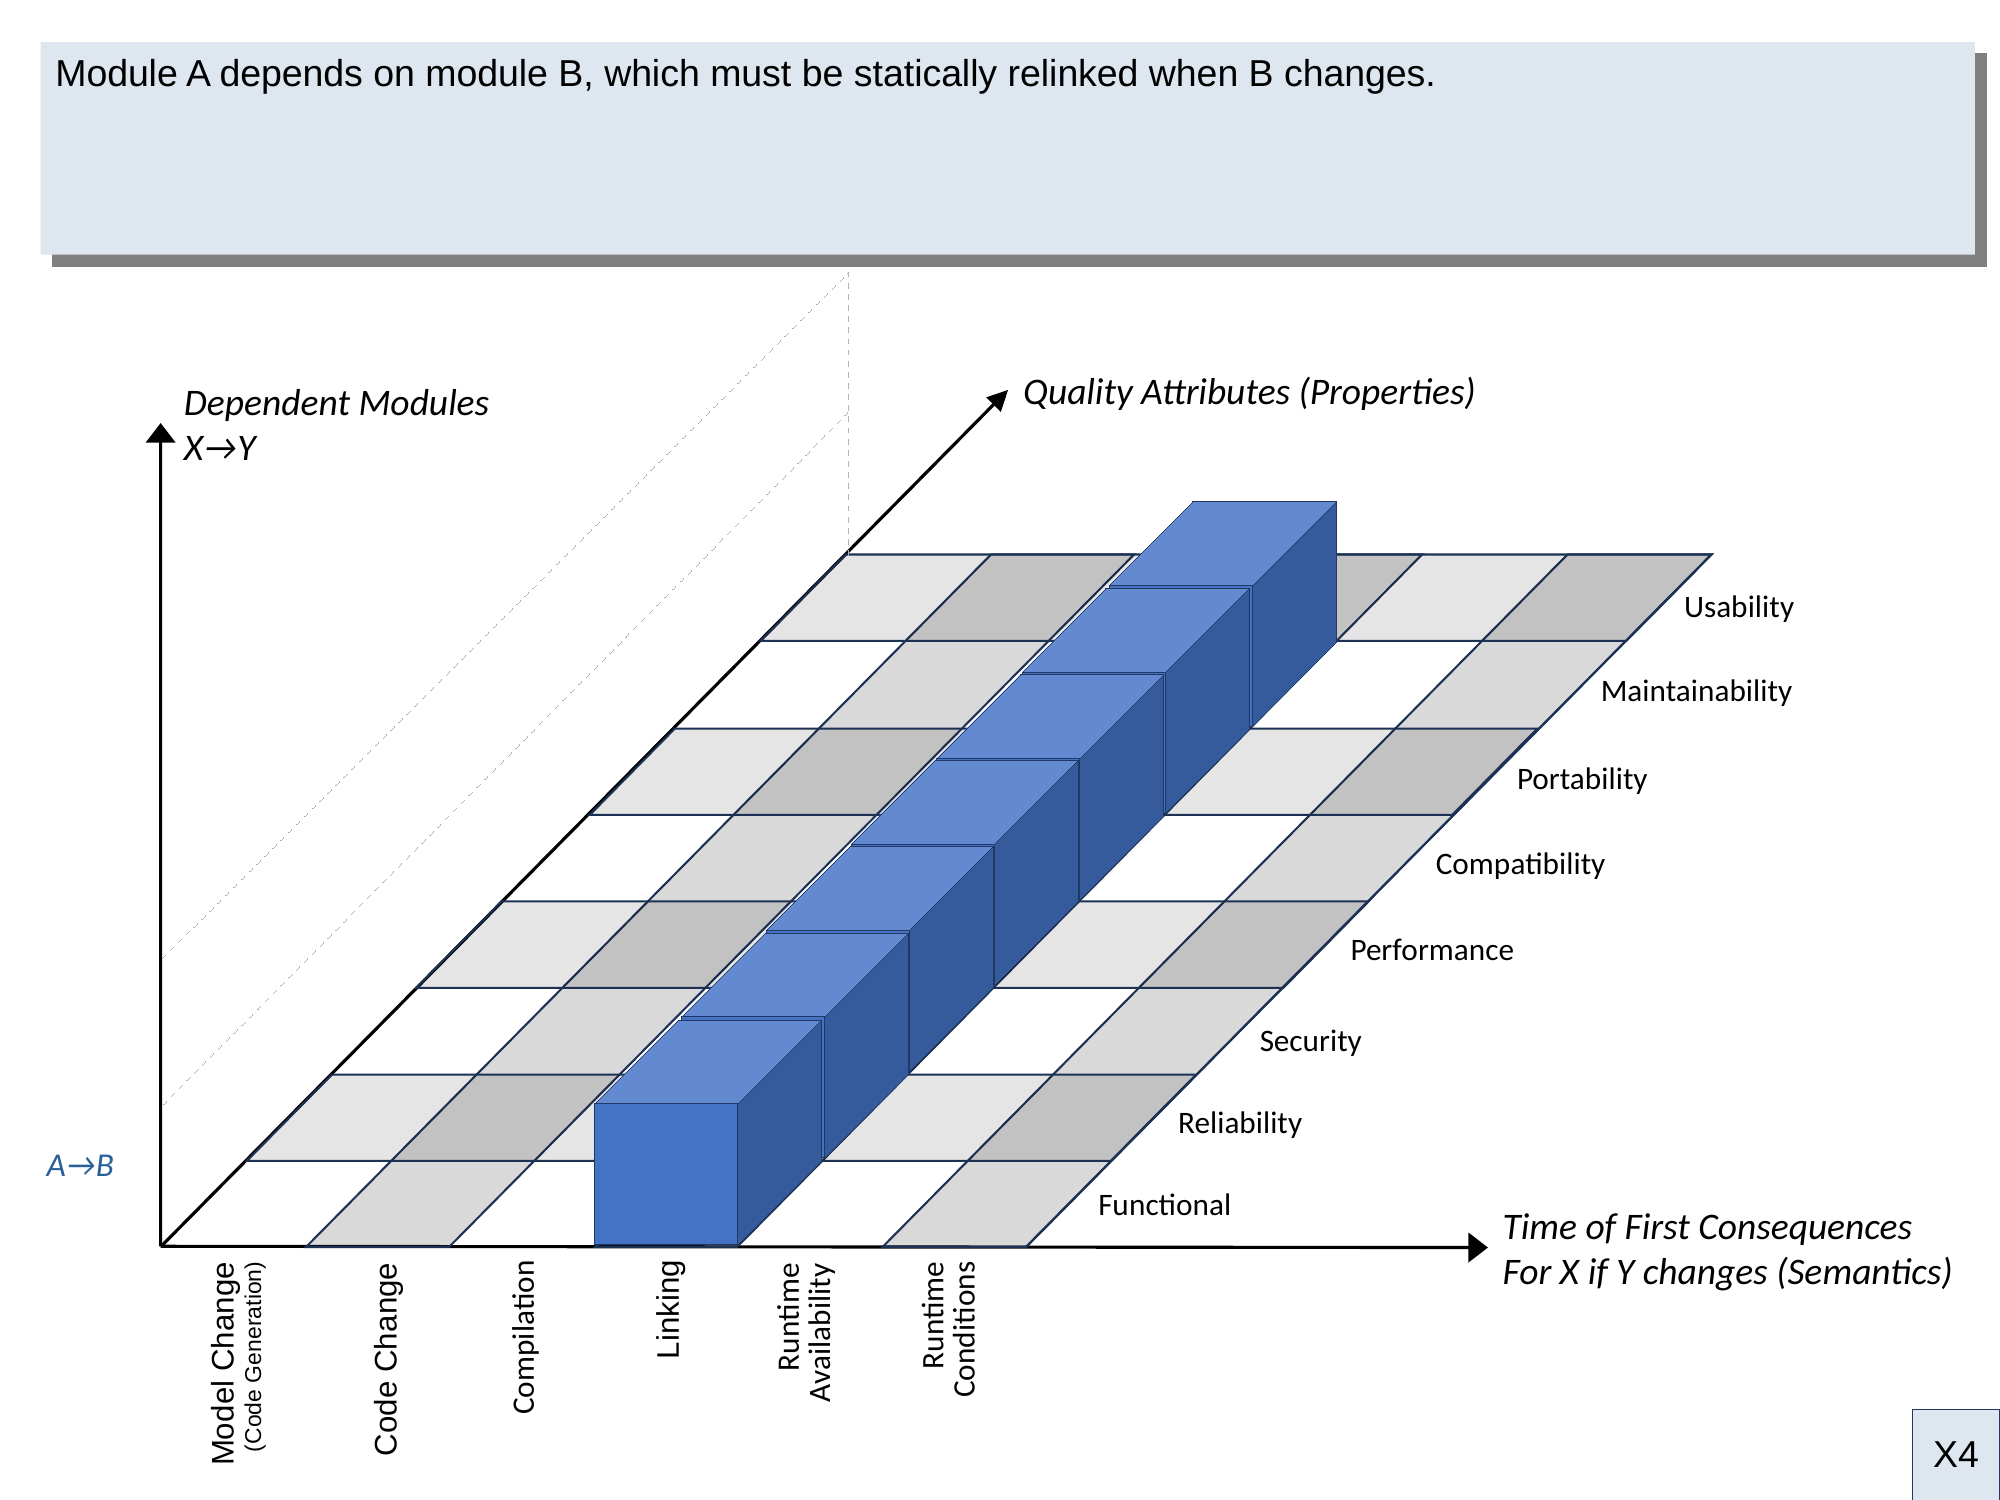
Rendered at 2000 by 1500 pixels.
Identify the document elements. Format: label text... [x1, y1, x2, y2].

text_box Functional [1083, 1177, 1301, 1230]
text_box Code Change [361, 1247, 422, 1480]
text_box Linking [643, 1247, 704, 1480]
text_box Runtime Conditions [912, 1246, 1007, 1480]
text_box Model Change (Code Generation) [198, 1246, 290, 1484]
text_box X4 [1912, 1409, 2000, 1500]
text_box Performance [1328, 921, 1640, 975]
text_box Maintainability [1585, 663, 1813, 716]
text_box Portability [1502, 751, 1728, 804]
text_box Module A depends on module B, which must be statically relinked when B changes. [40, 42, 1975, 255]
text_box Time of First Consequences For X if Y changes (Semantics) [1487, 1195, 1969, 1300]
text_box Usability [1669, 578, 1820, 631]
text_box [246, 501, 1709, 1247]
text_box A→B [0, 645, 161, 1193]
text_box Compatibility [1420, 835, 1694, 889]
text_box Security [1245, 1012, 1428, 1065]
text_box Quality Attributes (Properties) [1008, 359, 1491, 420]
text_box Compilation [503, 1245, 560, 1480]
text_box Dependent Modules X→Y [160, 325, 505, 521]
text_box Reliability [1163, 1094, 1359, 1147]
text_box Runtime Availability [768, 1248, 863, 1455]
